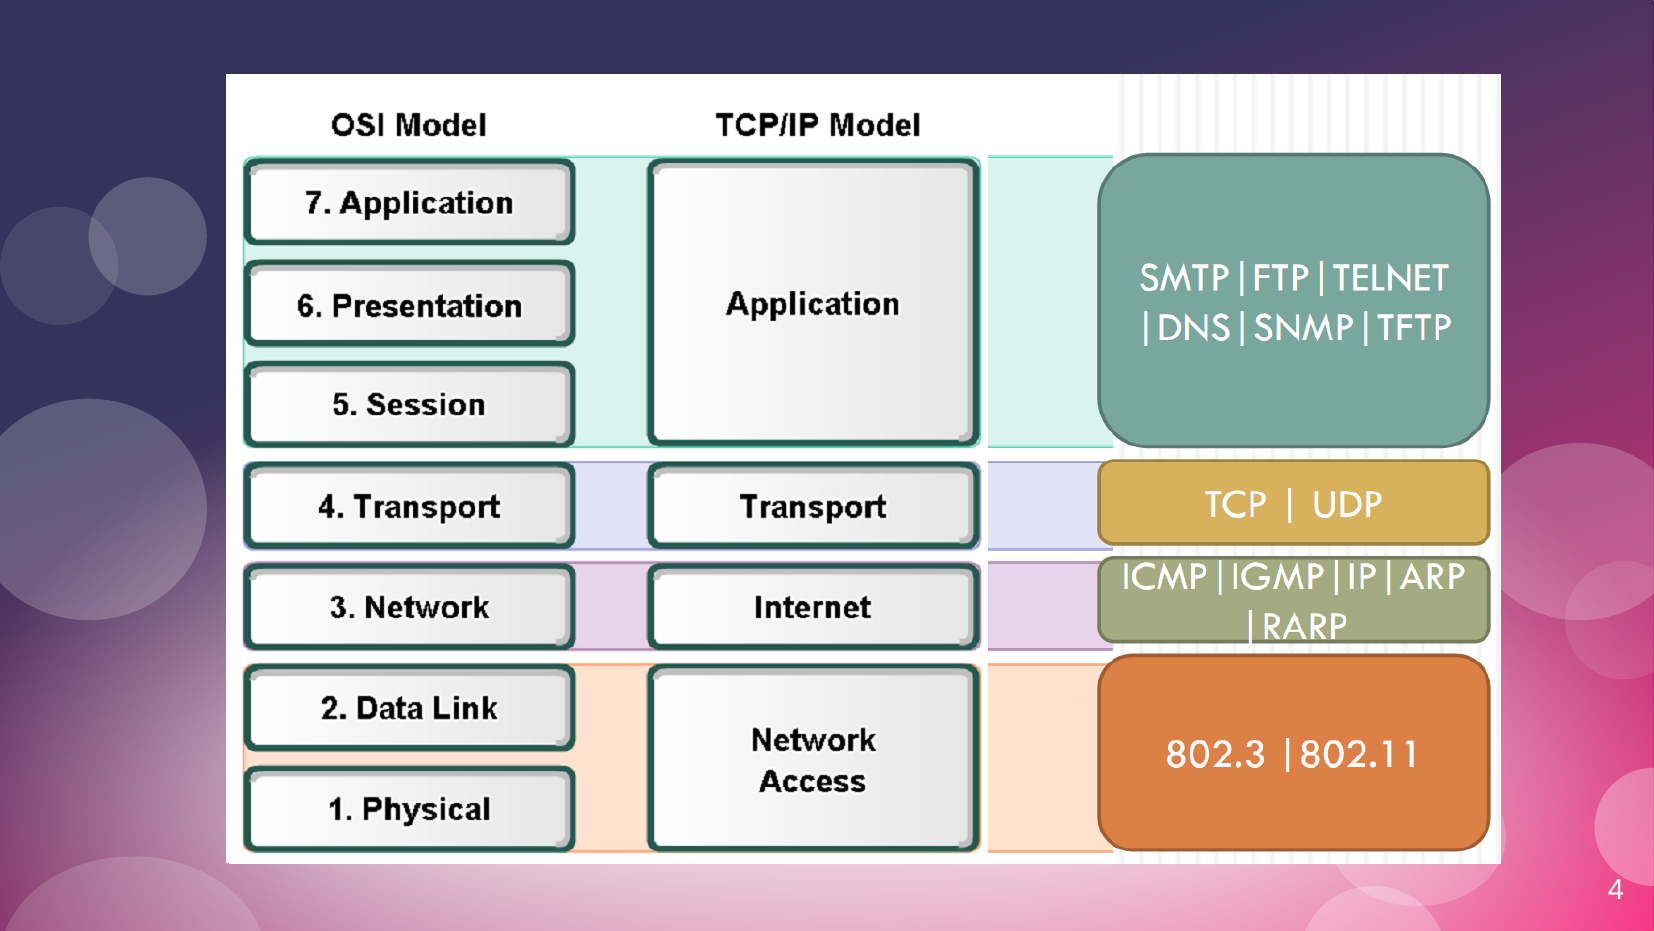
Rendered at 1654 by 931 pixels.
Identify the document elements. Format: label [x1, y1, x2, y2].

picture [226, 74, 1501, 864]
